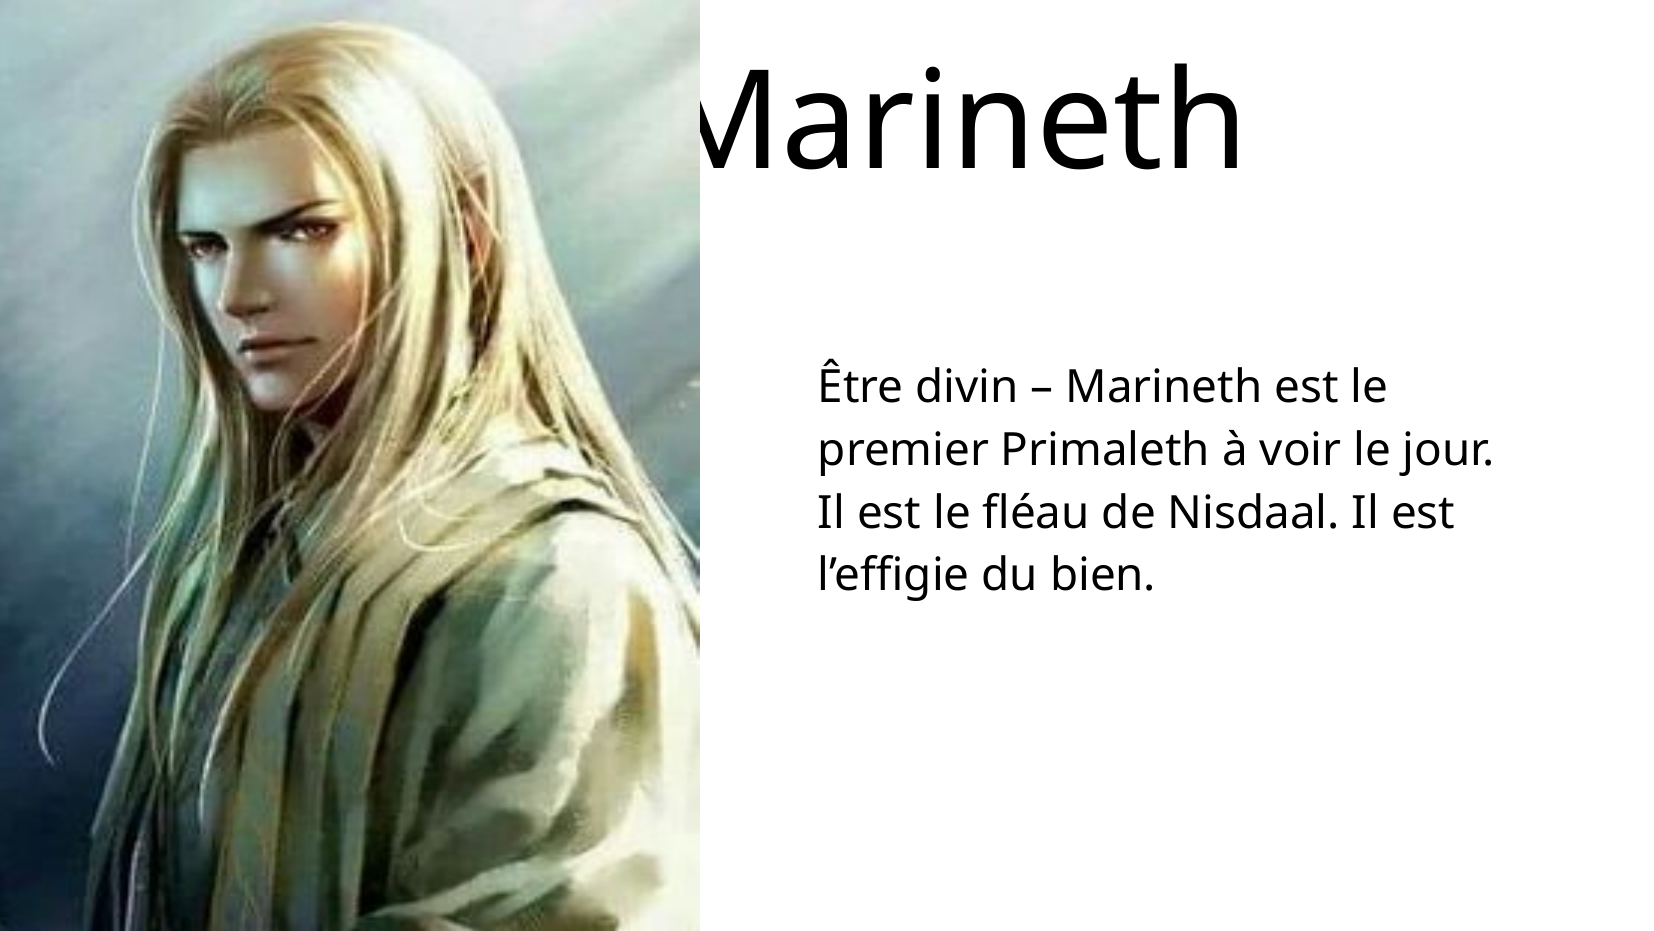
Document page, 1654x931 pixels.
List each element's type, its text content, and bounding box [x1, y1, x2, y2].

picture [0, 0, 700, 931]
text_box Être divin – Marineth est le premier Primaleth à voir le jour. Il est le fléau de Nisdaal. Il est l’effigie du bien. [803, 346, 1515, 648]
title Marineth [700, 14, 1571, 216]
